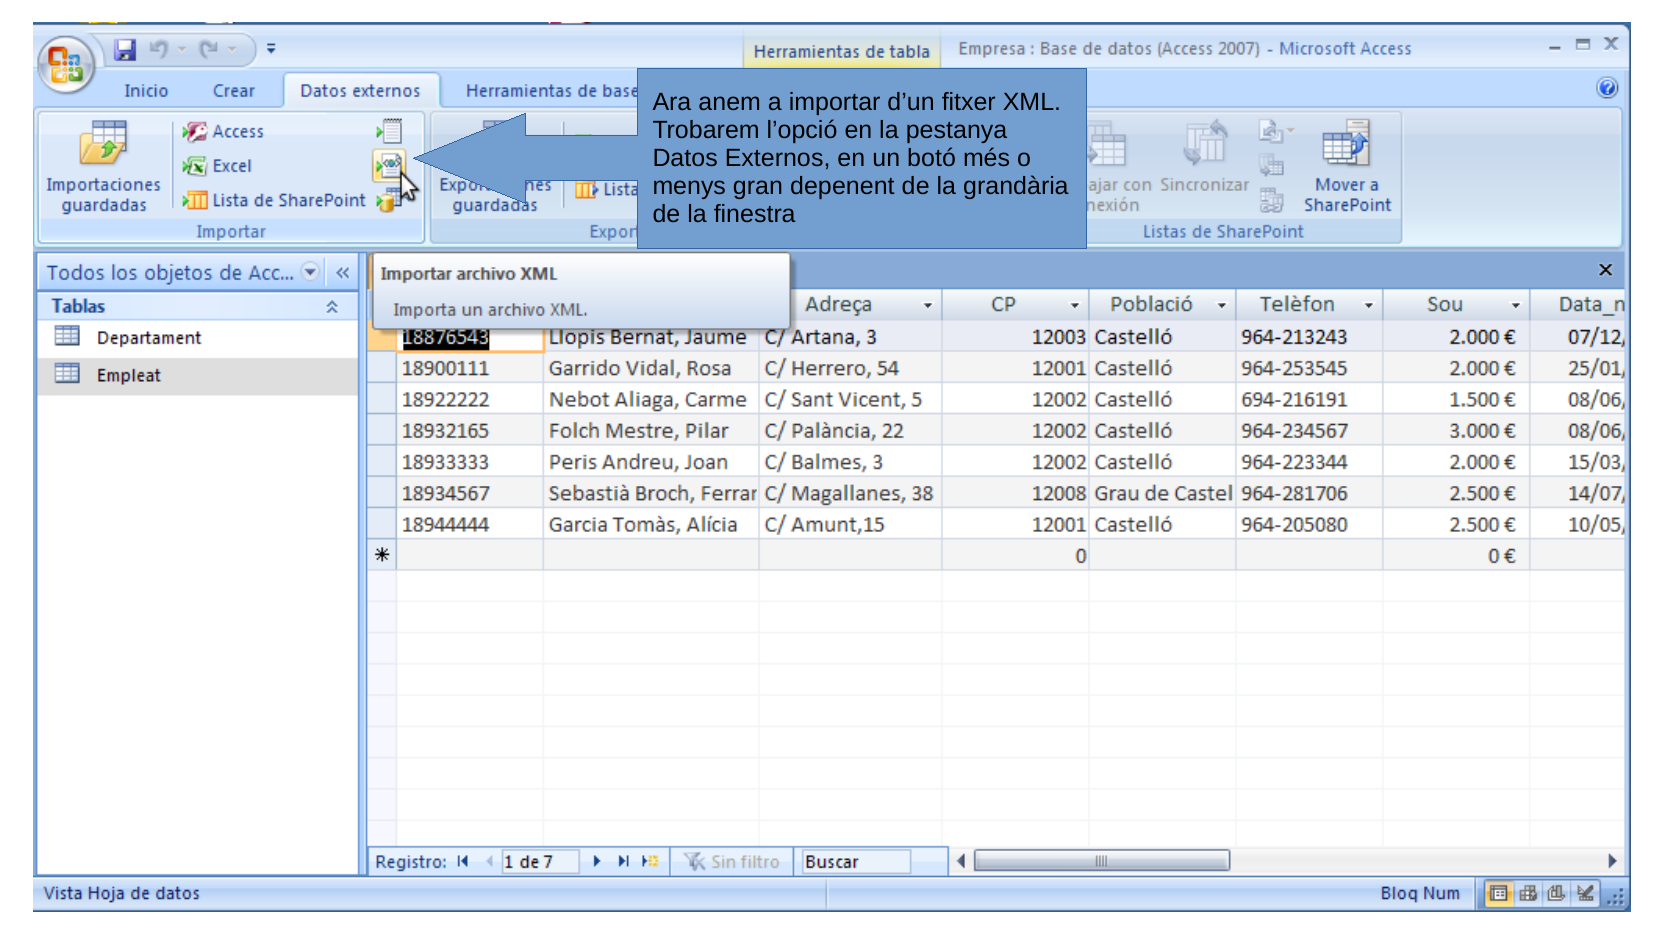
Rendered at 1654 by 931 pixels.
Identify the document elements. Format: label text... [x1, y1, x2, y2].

picture [33, 22, 1631, 912]
text_box Ara anem a importar d’un fitxer XML. Trobarem l’opció en la pestanya Datos Externos, en un botó més o menys gran depenent de la grandària de la finestra [413, 68, 1087, 249]
